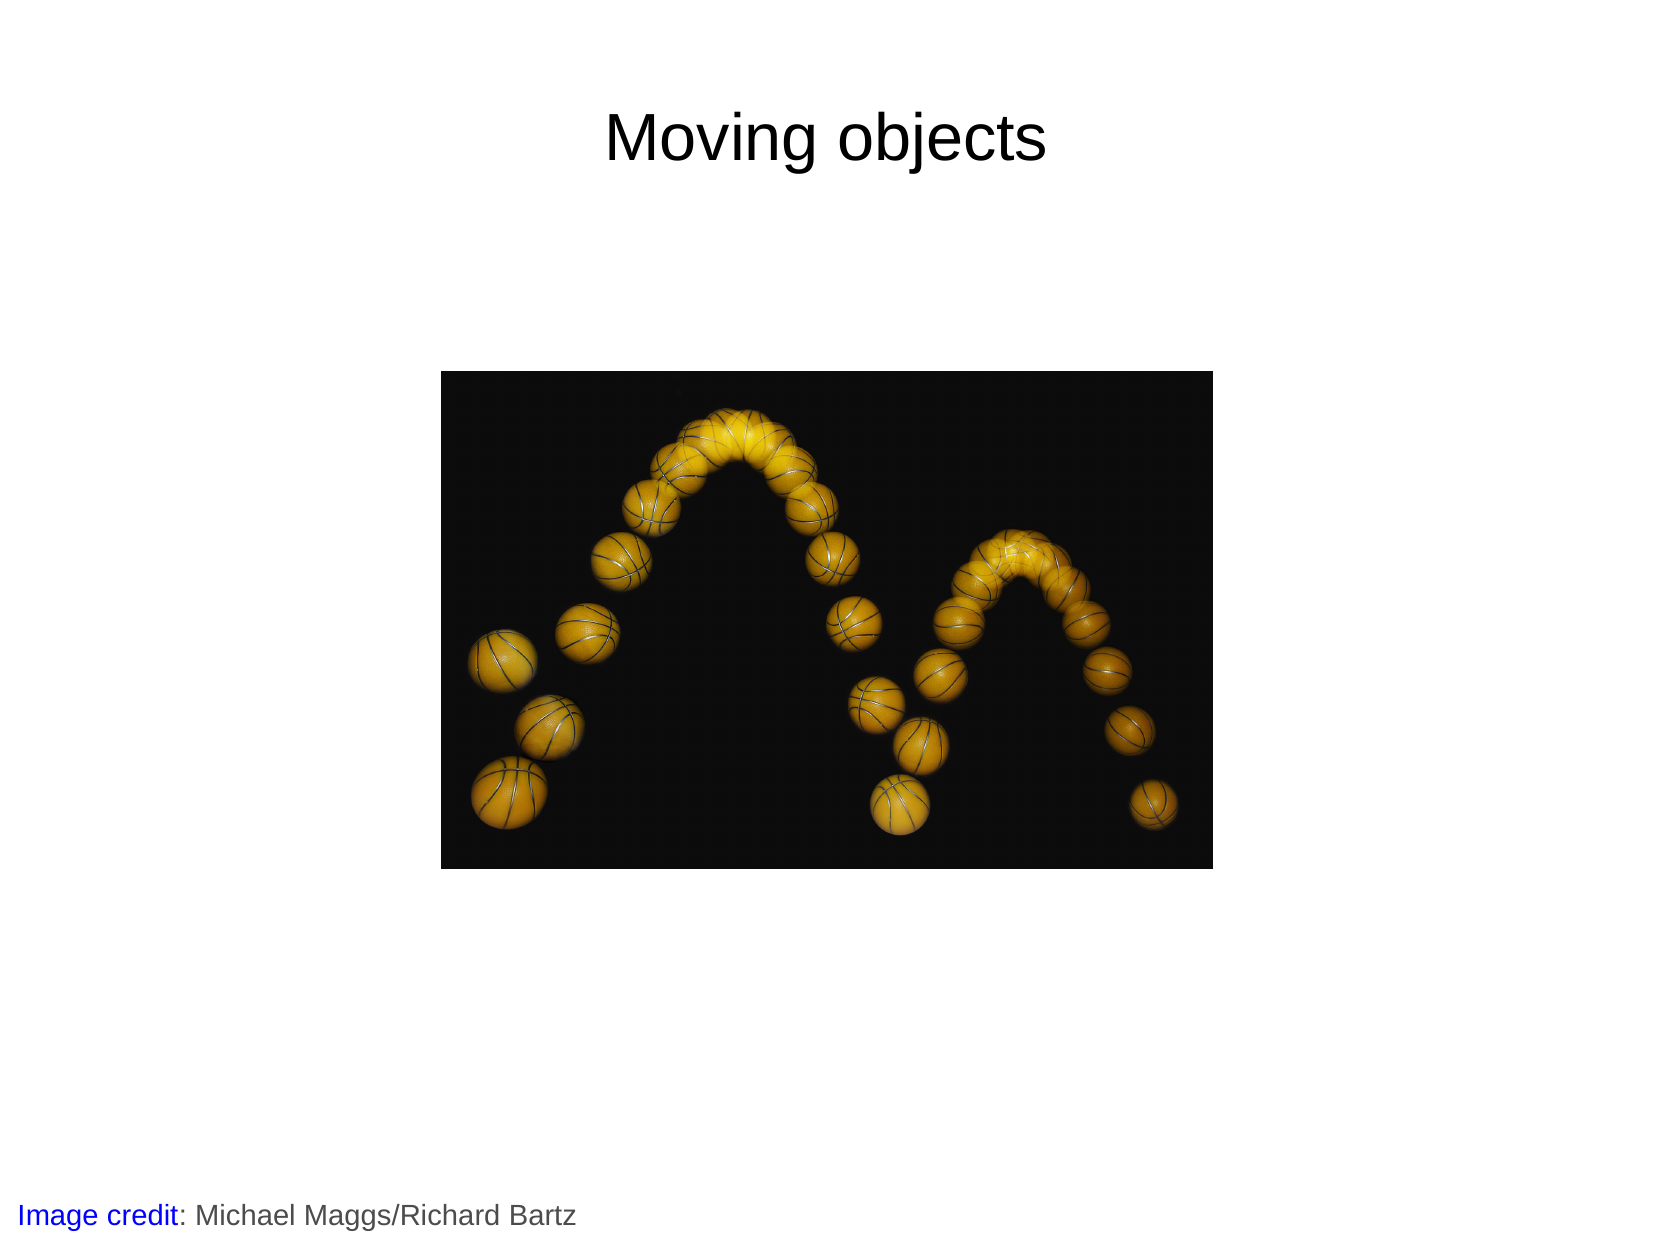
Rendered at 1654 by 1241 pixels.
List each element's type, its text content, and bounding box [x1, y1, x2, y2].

picture [441, 371, 1213, 869]
text_box Image credit: Michael Maggs/Richard Bartz [2, 1191, 1163, 1240]
subtitle Moving objects [82, 49, 1571, 226]
